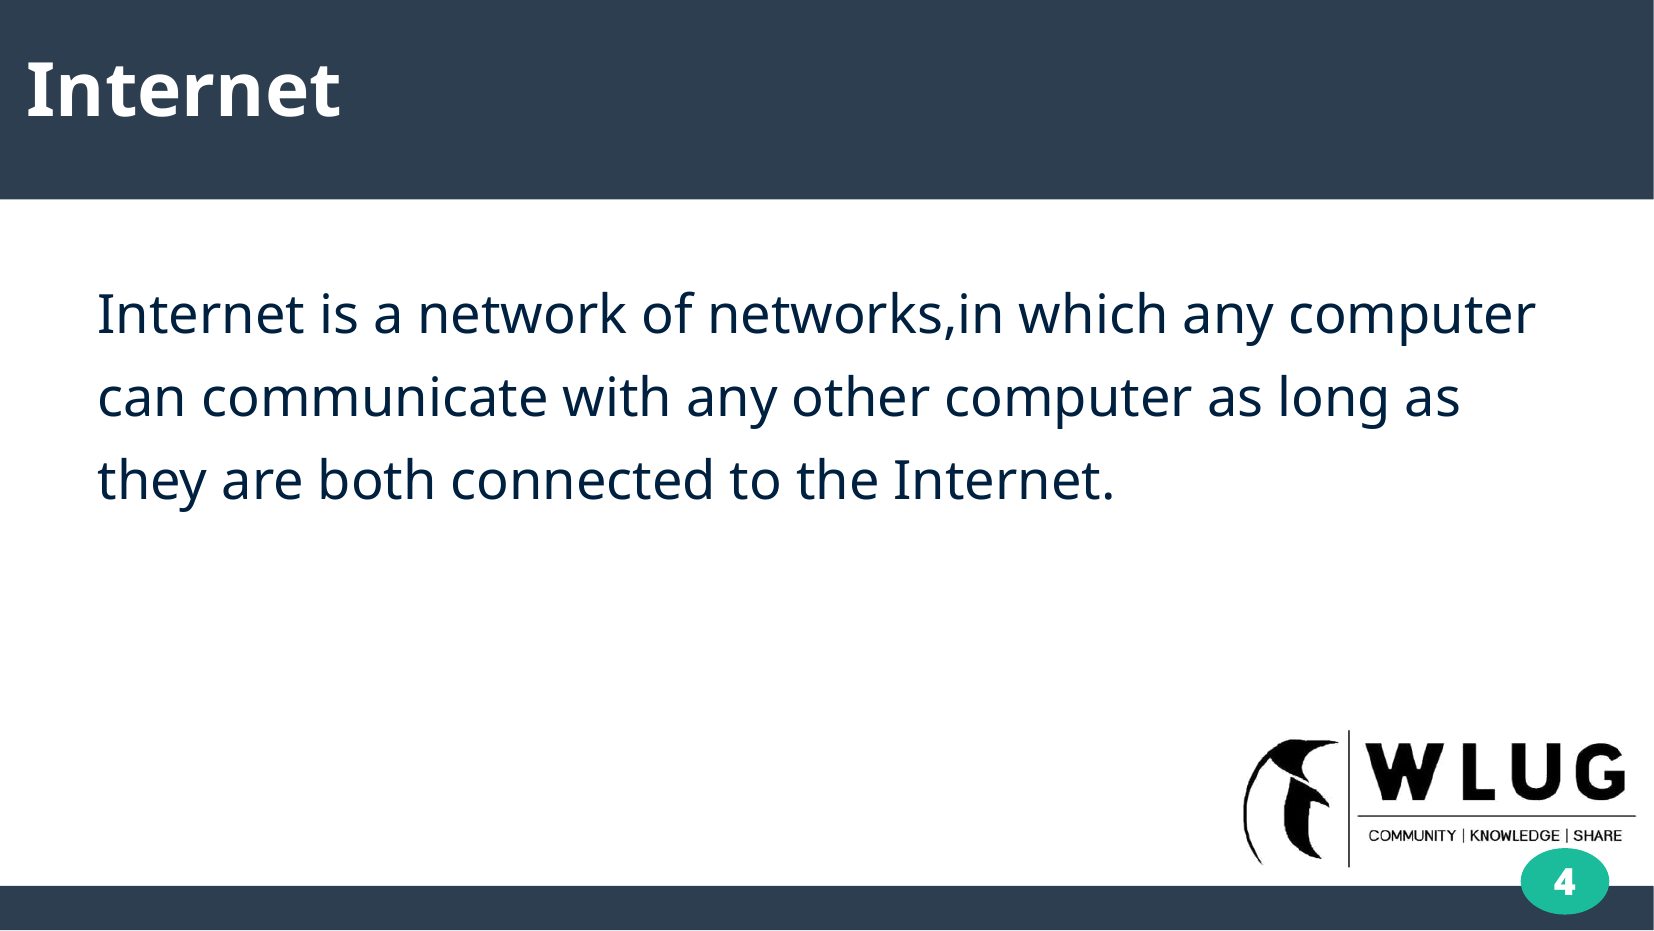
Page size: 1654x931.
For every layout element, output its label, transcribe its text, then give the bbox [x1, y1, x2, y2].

picture [1216, 720, 1650, 875]
text_box Internet [11, 35, 999, 161]
text_box Internet is a network of networks,in which any computer can communicate with any other computer as long as they are both connected to the Internet. [47, 259, 1593, 761]
